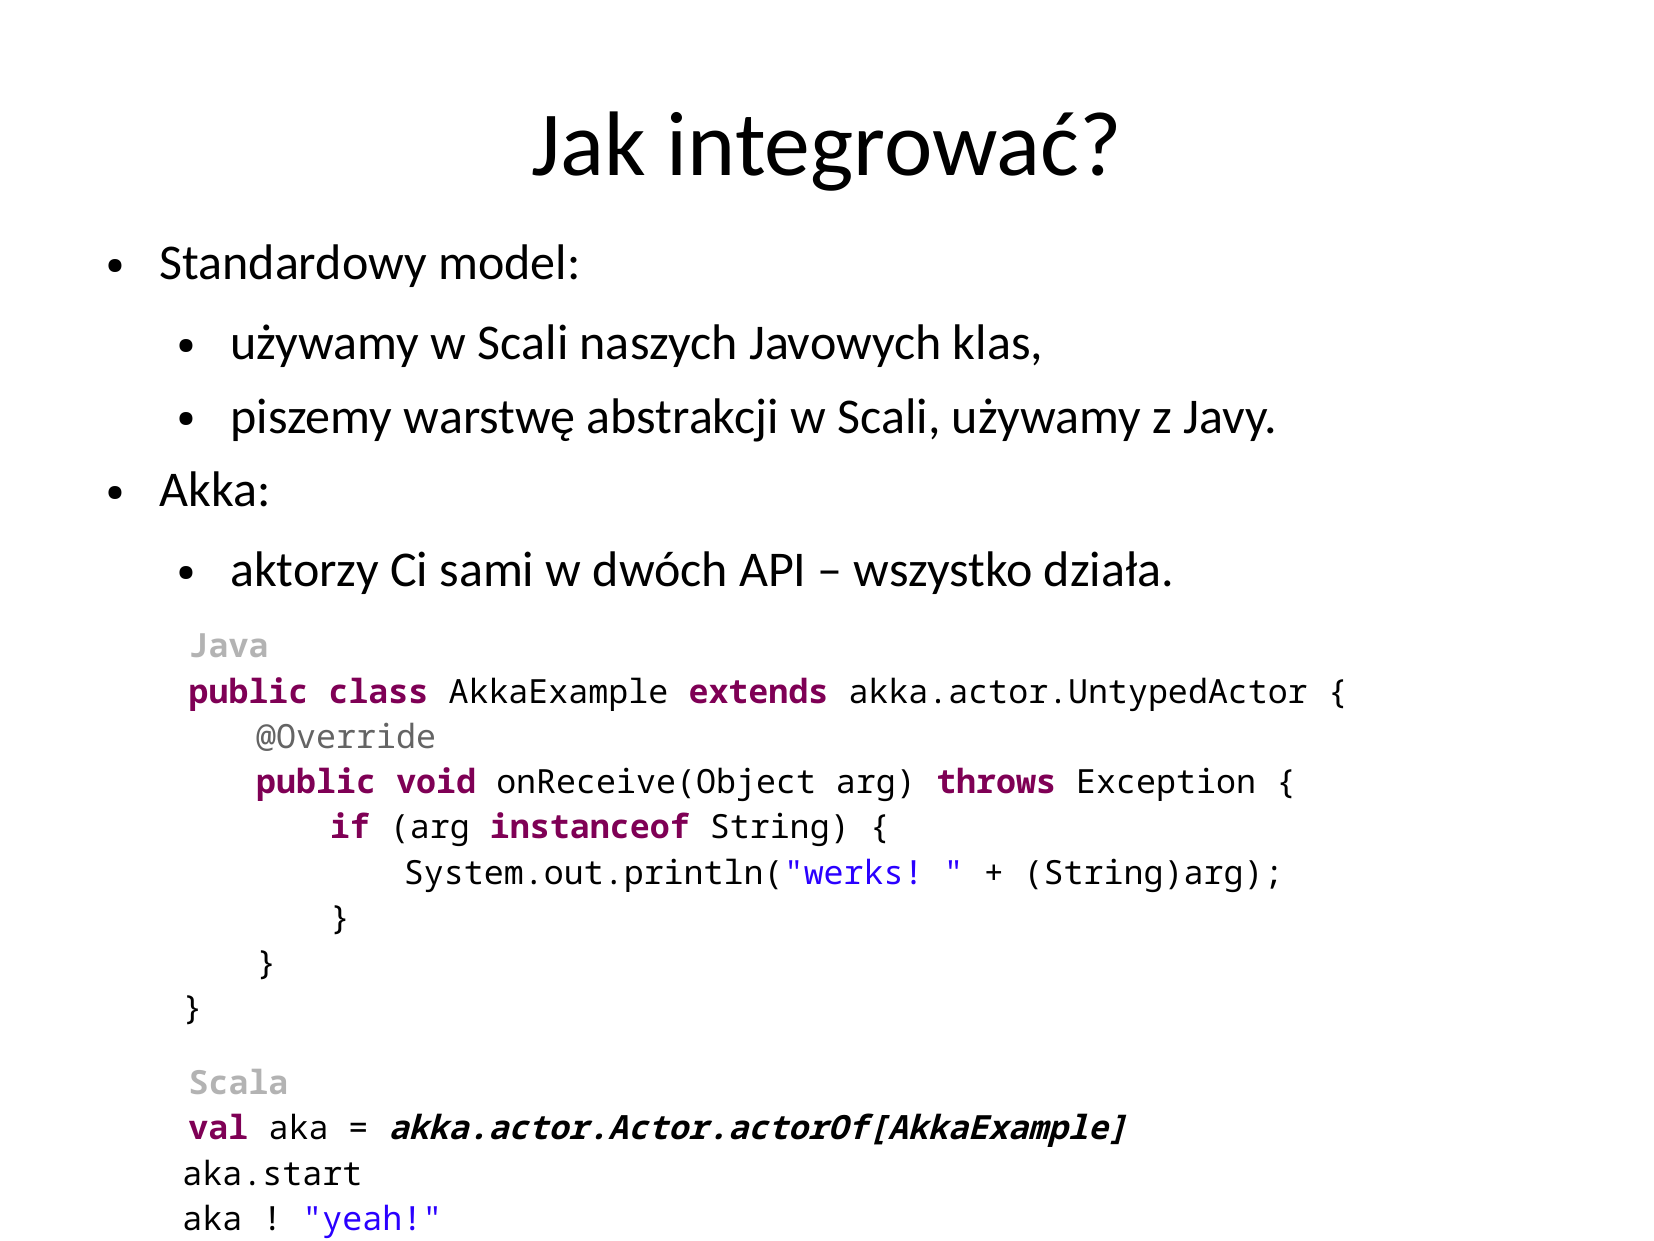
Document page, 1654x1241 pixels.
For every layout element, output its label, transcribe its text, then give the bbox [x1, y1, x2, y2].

list Standardowy model: używamy w Scali naszych Javowych klas, piszemy warstwę abstrakcji w Scali, używamy z Javy. Akka: aktorzy Ci sami w dwóch API – wszystko działa. Java public class AkkaExample extends akka.actor.UntypedActor { @Override public void onReceive(Object arg) throws Exception { if (arg instanceof String) { System.out.println("werks! " + (String)arg); } } } Scala val aka = akka.actor.Actor.actorOf[AkkaExample] aka.start aka ! "yeah!" [88, 242, 1577, 1211]
title Jak integrować? [82, 49, 1571, 257]
